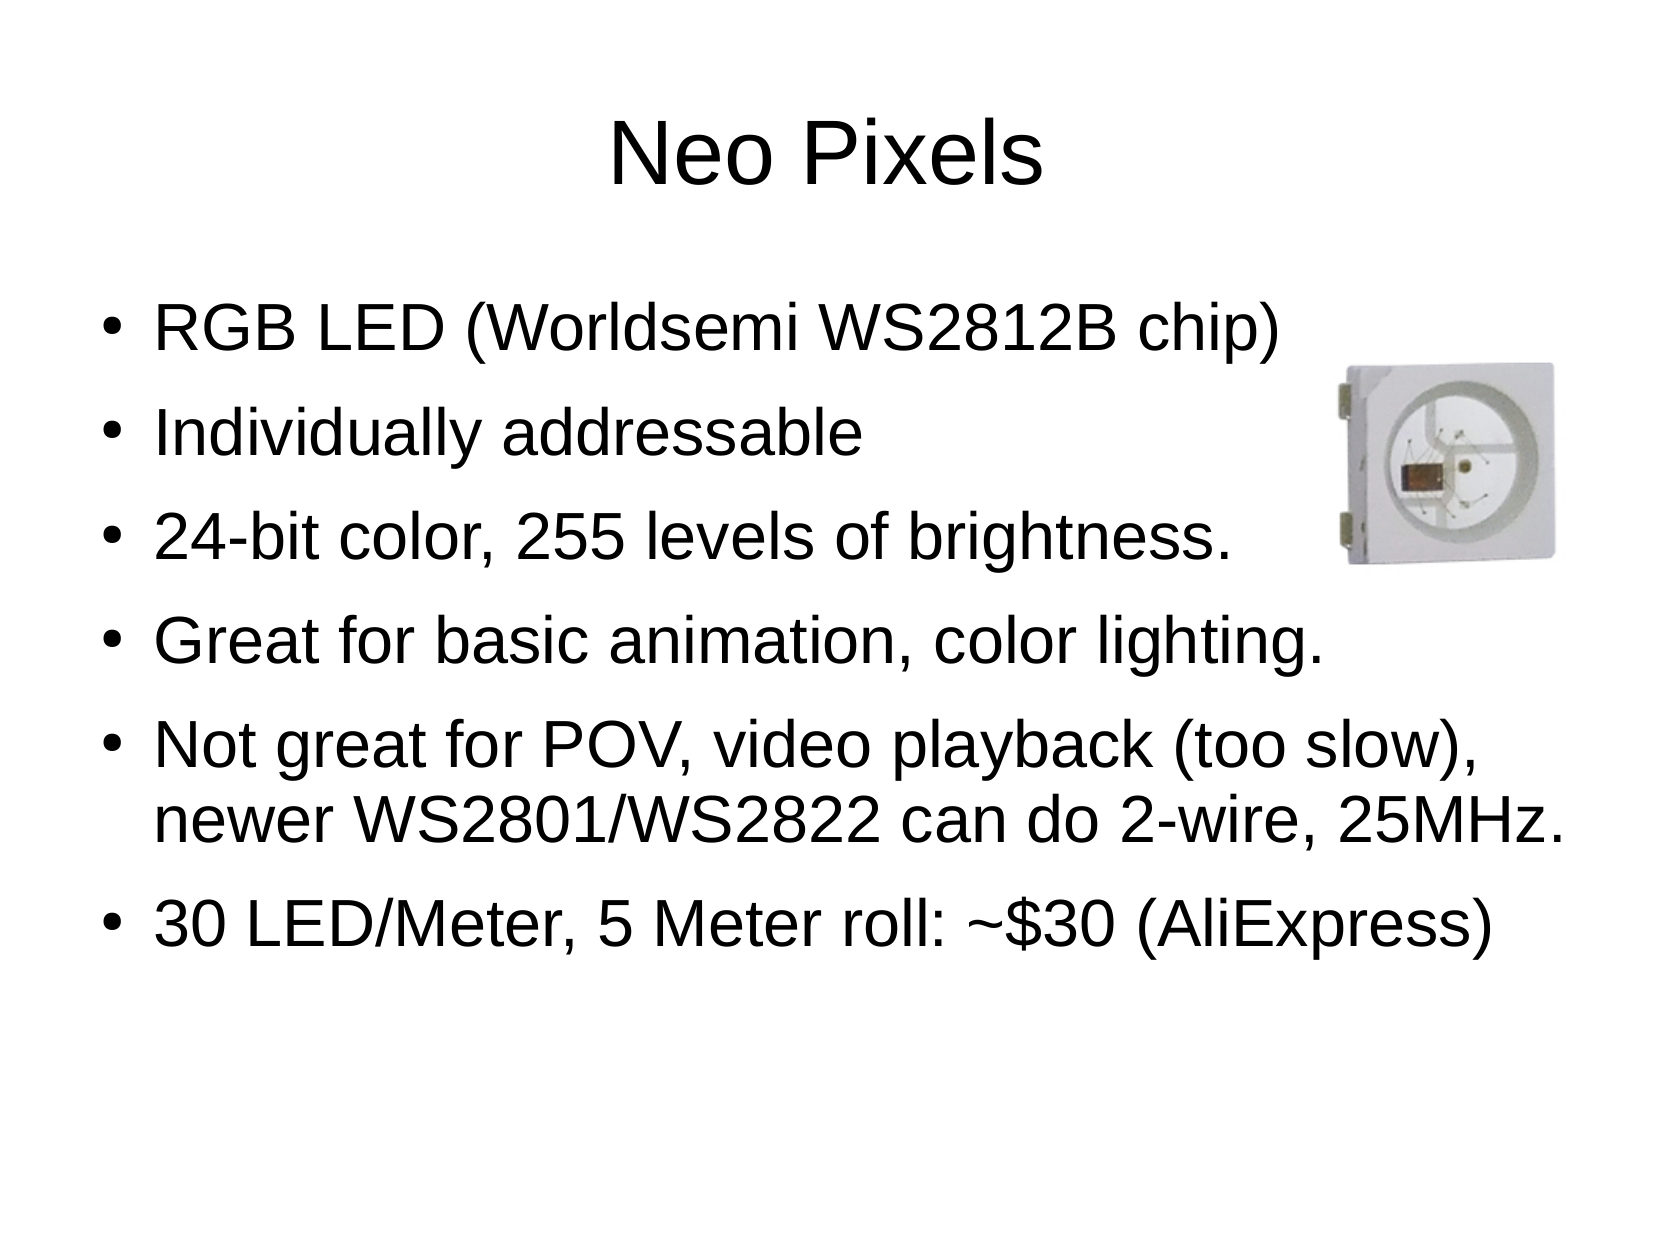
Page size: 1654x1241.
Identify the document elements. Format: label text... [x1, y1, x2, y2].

title Neo Pixels [82, 49, 1571, 257]
list RGB LED (Worldsemi WS2812B chip) Individually addressable 24-bit color, 255 levels of brightness. Great for basic animation, color lighting. Not great for POV, video playback (too slow), newer WS2801/WS2822 can do 2-wire, 25MHz. 30 LED/Meter, 5 Meter roll: ~$30 (AliExpress) [82, 290, 1571, 1010]
picture [1290, 338, 1619, 586]
